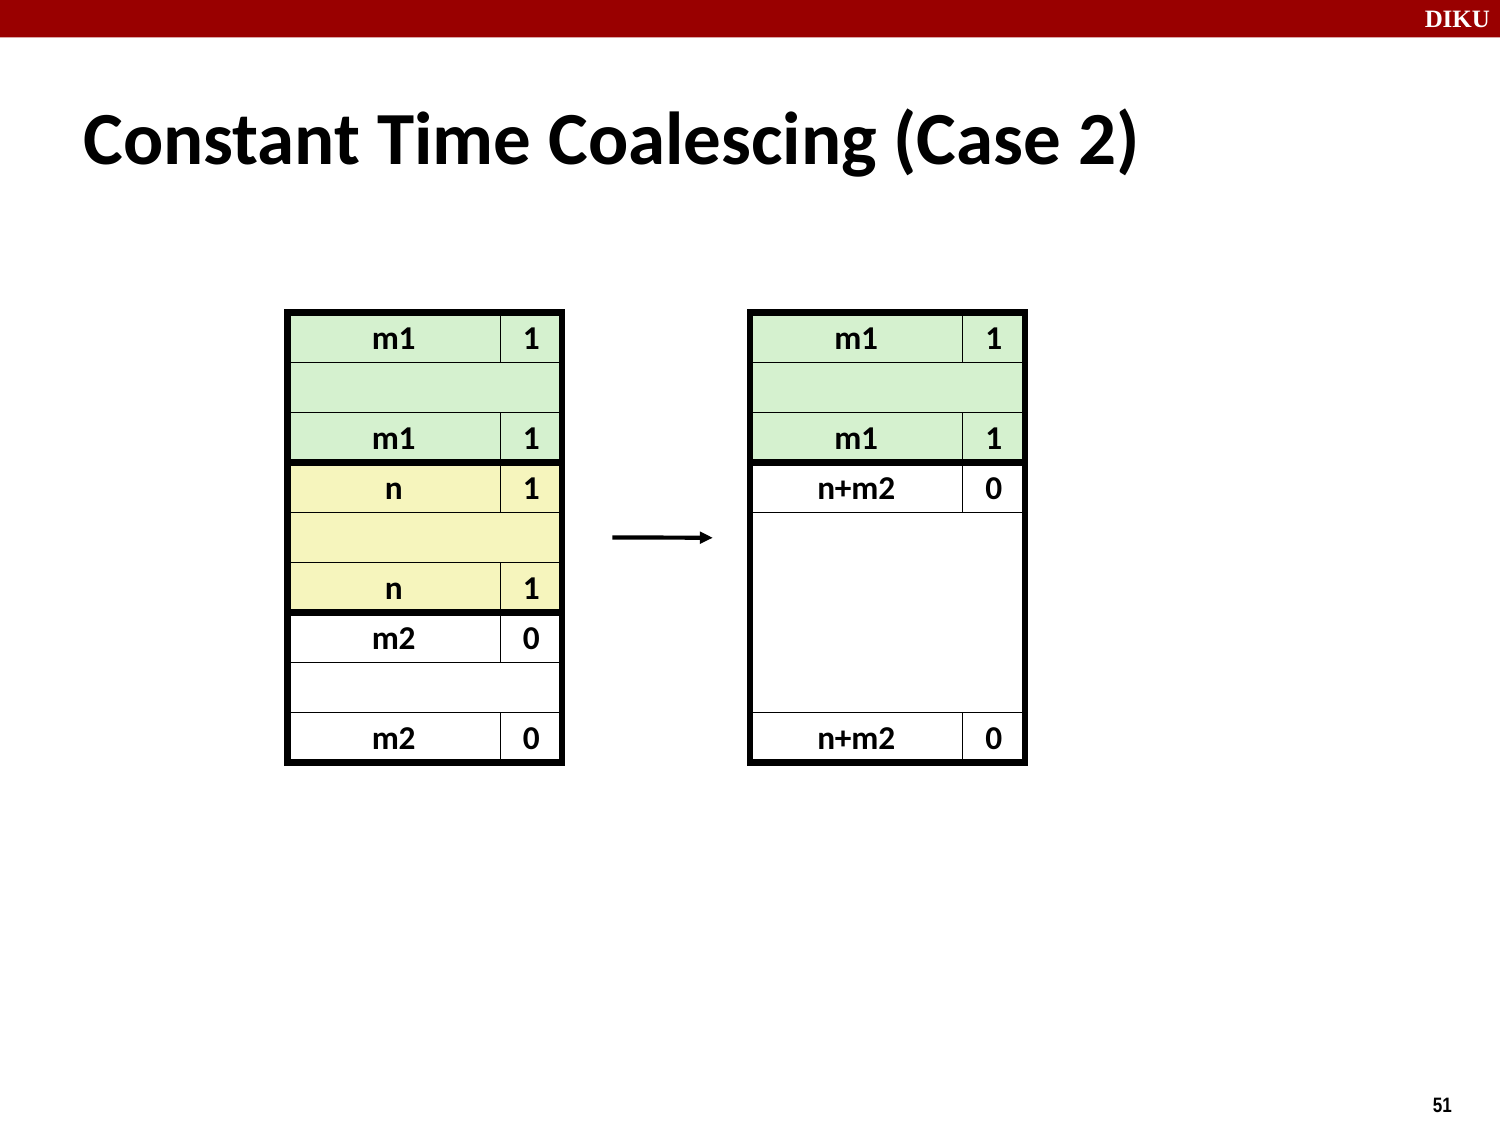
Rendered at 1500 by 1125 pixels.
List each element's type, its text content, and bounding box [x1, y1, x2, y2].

text_box m2 [291, 712, 500, 759]
text_box 0 [962, 713, 1022, 759]
text_box 0 [500, 616, 559, 662]
text_box 0 [962, 466, 1022, 512]
text_box m1 [753, 412, 962, 459]
text_box [753, 362, 1022, 412]
text_box 1 [962, 412, 1022, 459]
text_box [291, 362, 559, 412]
text_box 1 [500, 316, 559, 362]
text_box m1 [753, 316, 962, 362]
text_box m1 [291, 412, 500, 459]
text_box n+m2 [753, 713, 962, 759]
text_box [753, 512, 1022, 713]
text_box 1 [962, 316, 1022, 362]
text_box 0 [500, 712, 559, 759]
text_box [291, 662, 559, 712]
text_box m1 [291, 316, 500, 362]
text_box n [291, 562, 500, 609]
text_box m2 [291, 616, 500, 662]
text_box [291, 512, 559, 562]
text_box Constant Time Coalescing (Case 2) [68, 87, 1432, 182]
text_box 1 [500, 562, 559, 609]
text_box 1 [500, 412, 559, 459]
text_box n [291, 466, 500, 512]
text_box 1 [500, 466, 559, 512]
text_box n+m2 [753, 466, 962, 512]
